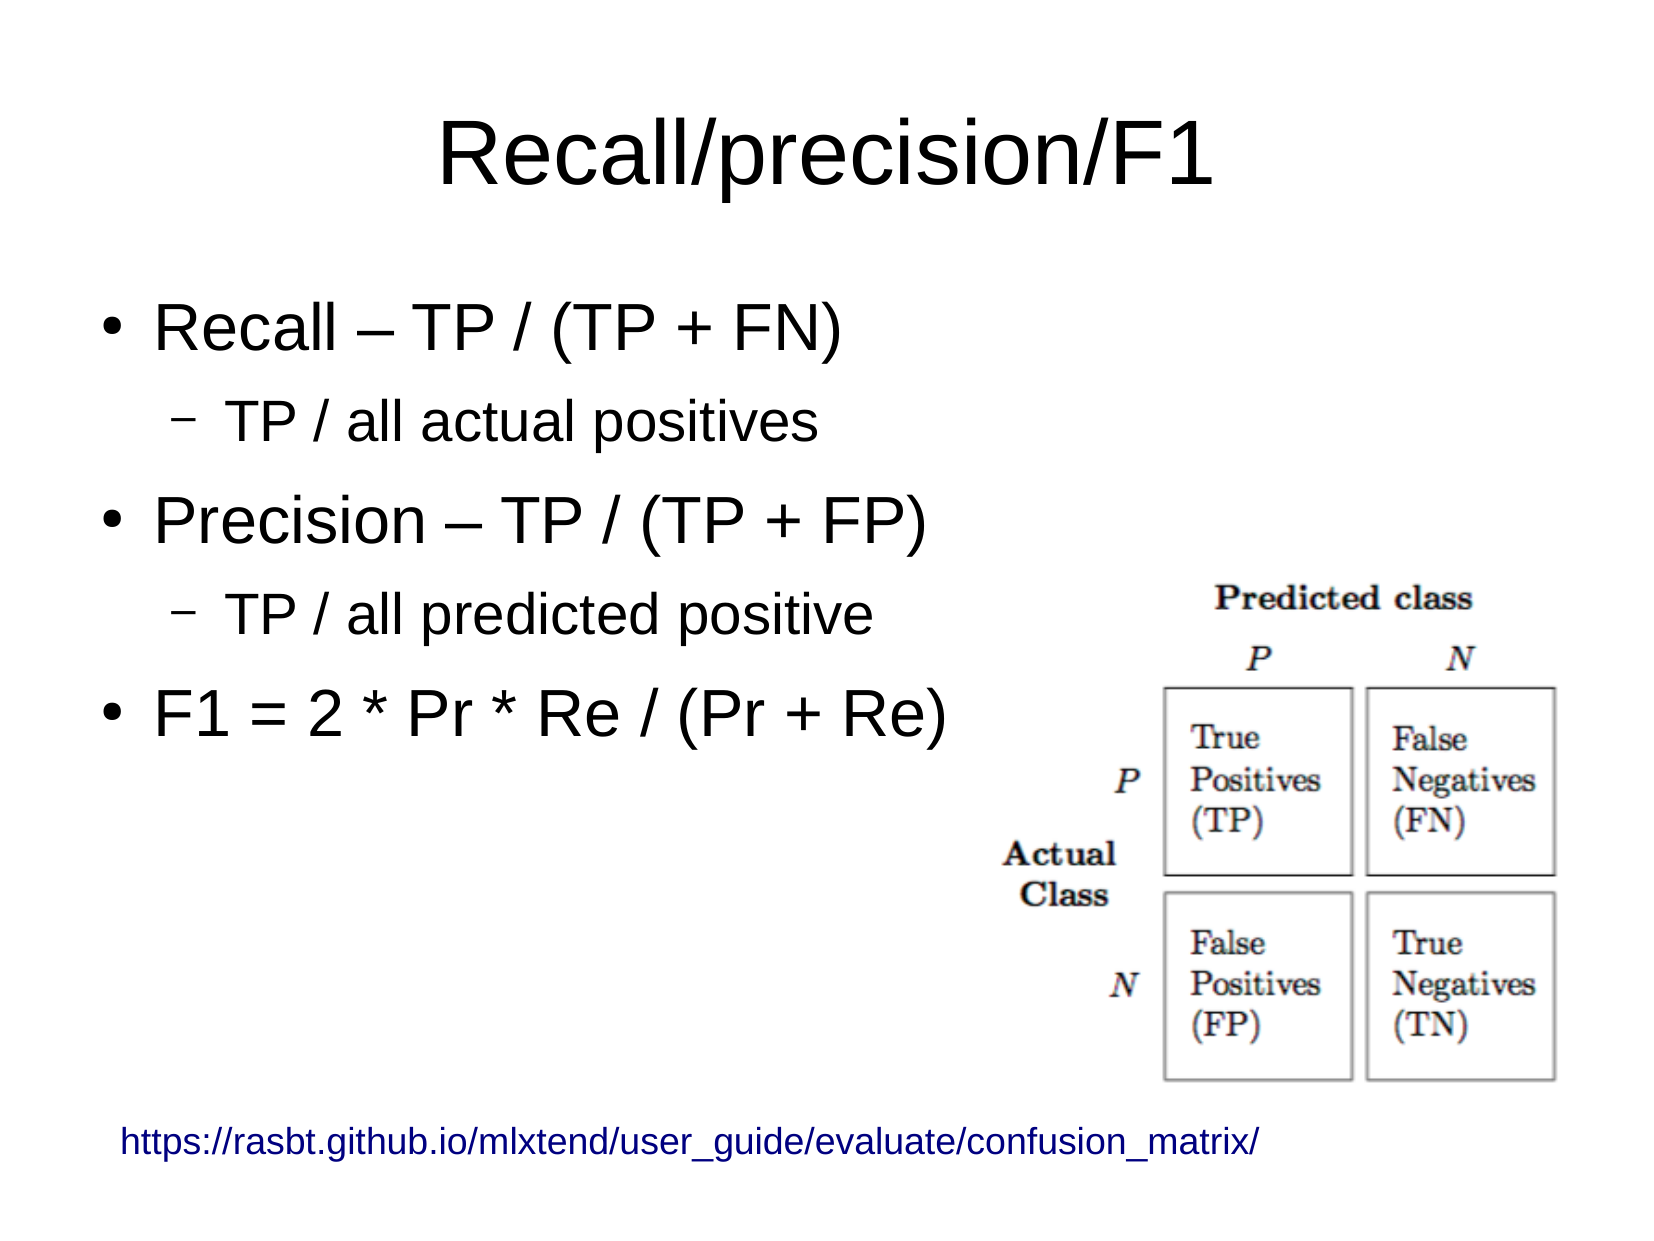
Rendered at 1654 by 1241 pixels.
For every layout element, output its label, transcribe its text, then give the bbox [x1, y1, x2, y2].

title Recall/precision/F1 [82, 49, 1571, 257]
list Recall – TP / (TP + FN) TP / all actual positives Precision – TP / (TP + FP) TP / all predicted positive F1 = 2 * Pr * Re / (Pr + Re) [82, 290, 1571, 1010]
text_box https://rasbt.github.io/mlxtend/user_guide/evaluate/confusion_matrix/ [105, 1113, 1276, 1171]
picture [976, 569, 1591, 1103]
